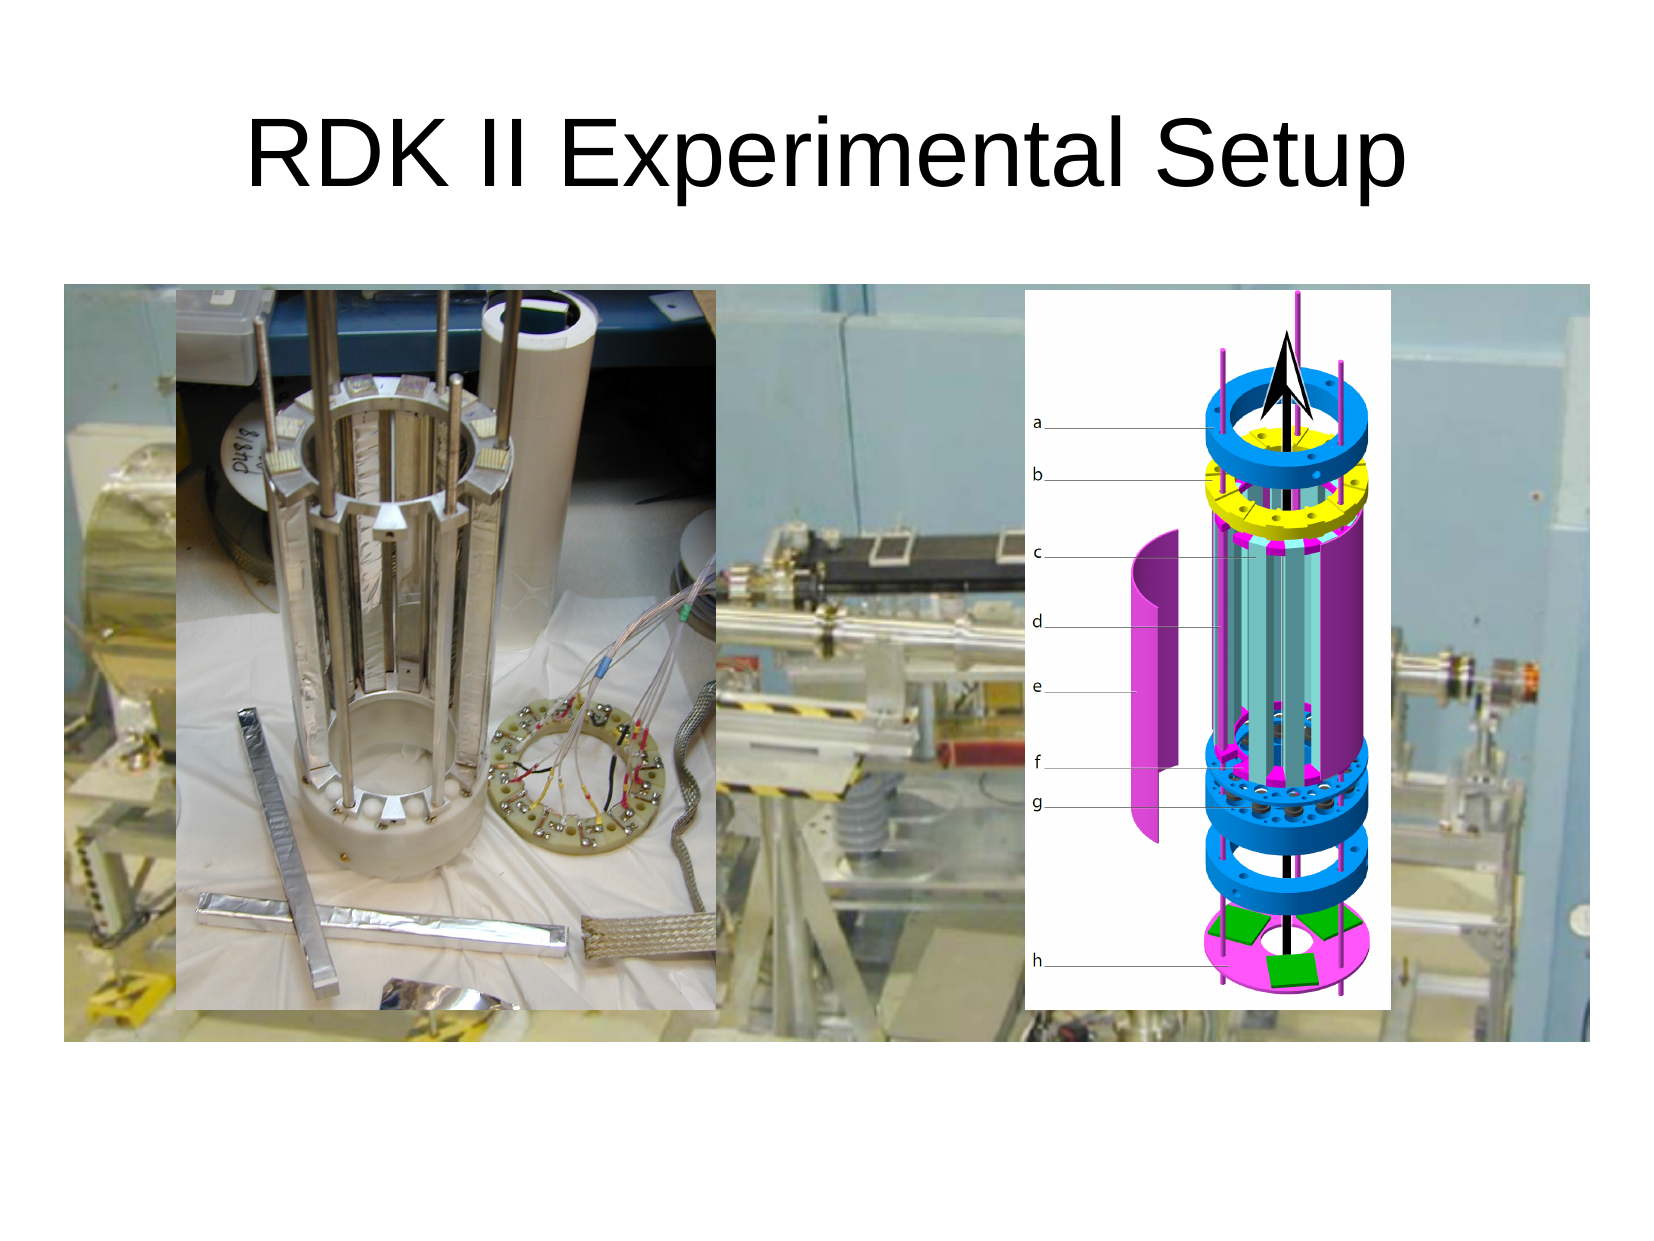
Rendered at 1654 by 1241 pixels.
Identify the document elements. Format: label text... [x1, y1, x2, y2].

title RDK II Experimental Setup [82, 49, 1571, 257]
picture [64, 284, 1590, 1042]
